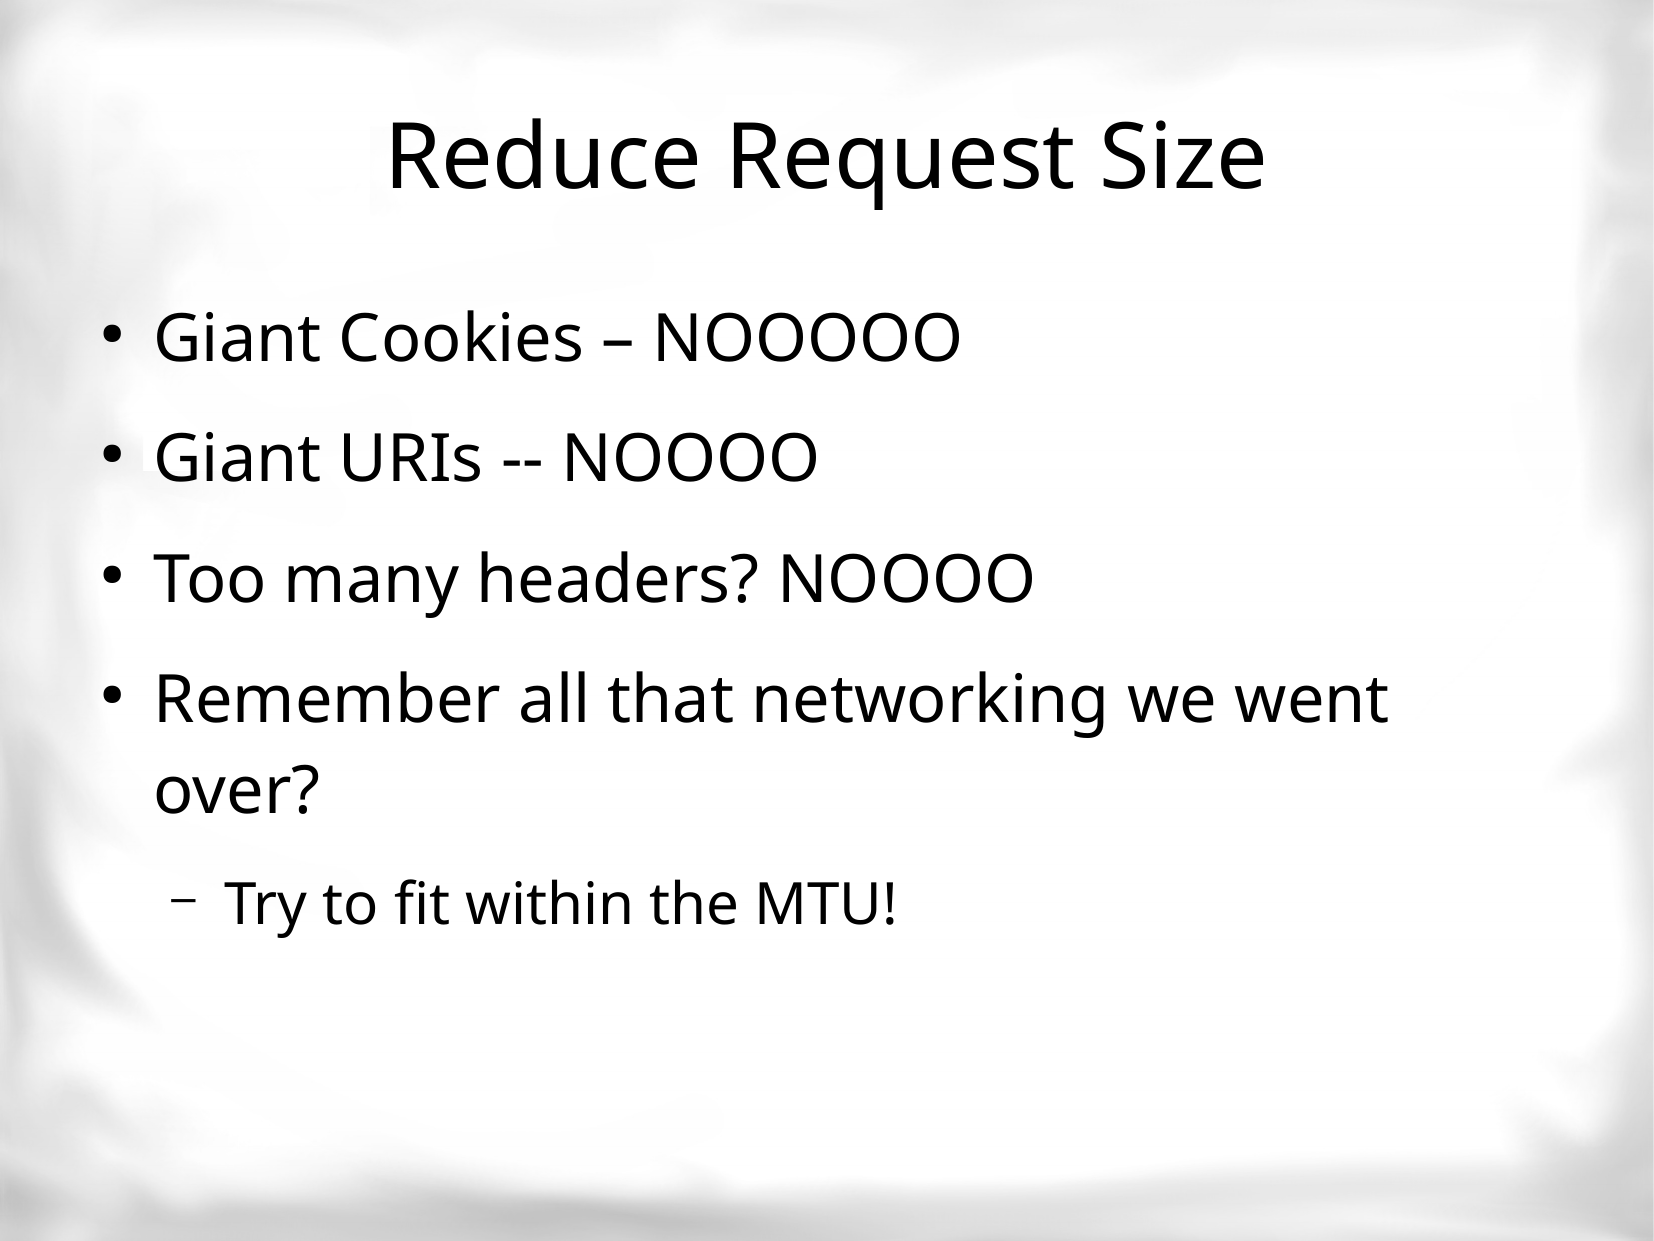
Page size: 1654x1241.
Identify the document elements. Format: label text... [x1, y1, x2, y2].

list Giant Cookies – NOOOOO Giant URIs -- NOOOO Too many headers? NOOOO Remember all that networking we went over? Try to fit within the MTU! [82, 290, 1571, 1010]
picture [0, 0, 1654, 1241]
title Reduce Request Size [82, 49, 1571, 257]
